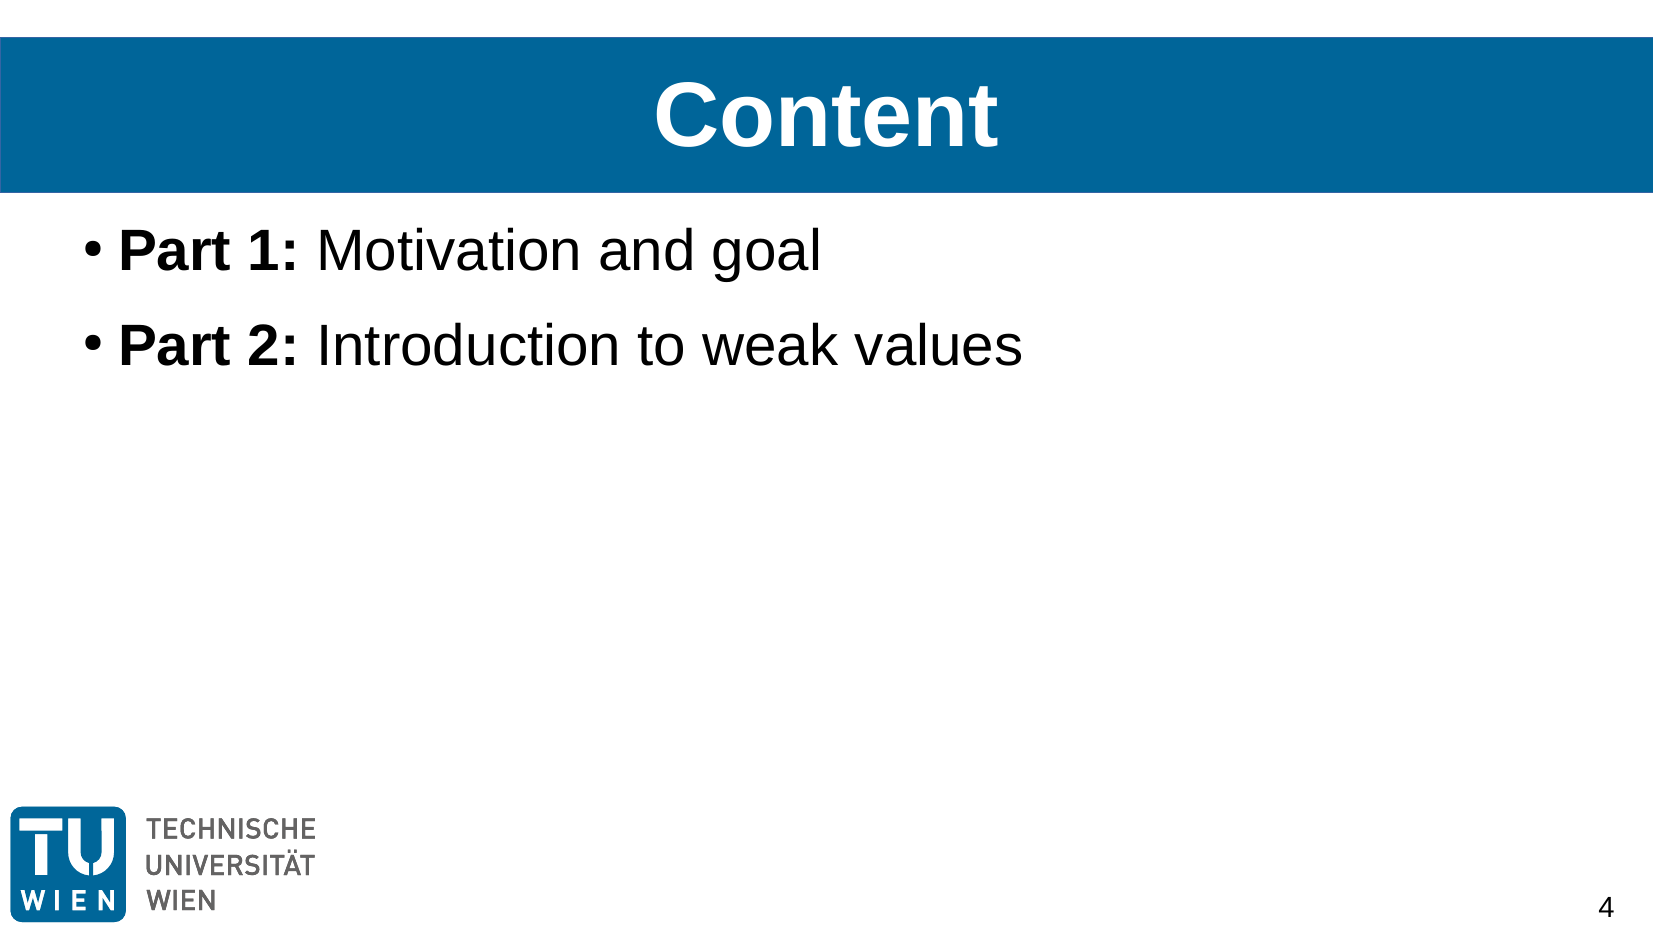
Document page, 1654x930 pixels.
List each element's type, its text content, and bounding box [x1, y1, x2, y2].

list Part 1: Motivation and goal Part 2: Introduction to weak values [82, 217, 1591, 856]
title Content [0, 37, 1653, 193]
